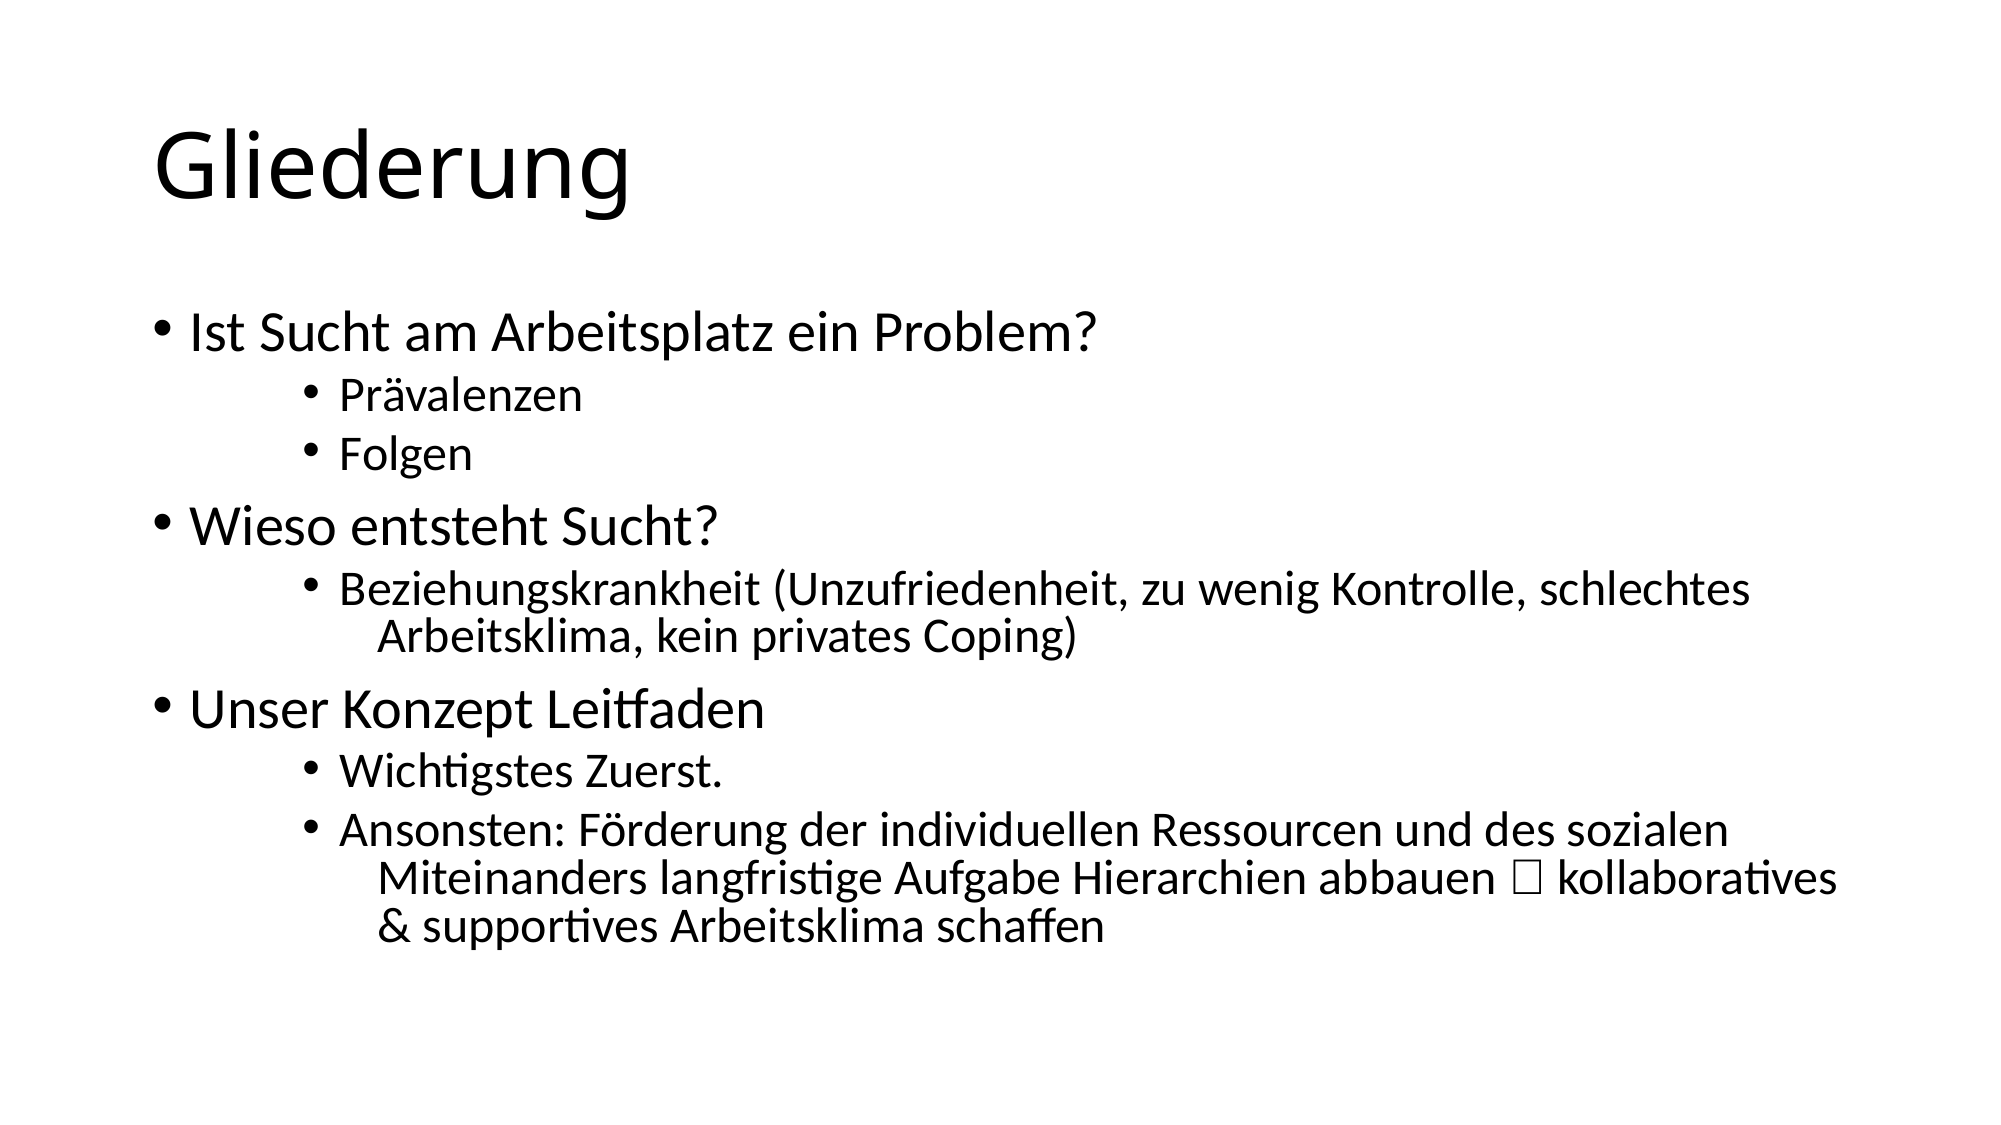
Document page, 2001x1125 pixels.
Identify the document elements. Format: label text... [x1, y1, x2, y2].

title Gliederung [137, 59, 1863, 278]
list Ist Sucht am Arbeitsplatz ein Problem? Prävalenzen Folgen Wieso entsteht Sucht? Beziehungskrankheit (Unzufriedenheit, zu wenig Kontrolle, schlechtes Arbeitsklima, kein privates Coping) Unser Konzept Leitfaden Wichtigstes Zuerst. Ansonsten: Förderung der individuellen Ressourcen und des sozialen Miteinanders langfristige Aufgabe Hierarchien abbauen  kollaboratives & supportives Arbeitsklima schaffen [137, 299, 1863, 1014]
